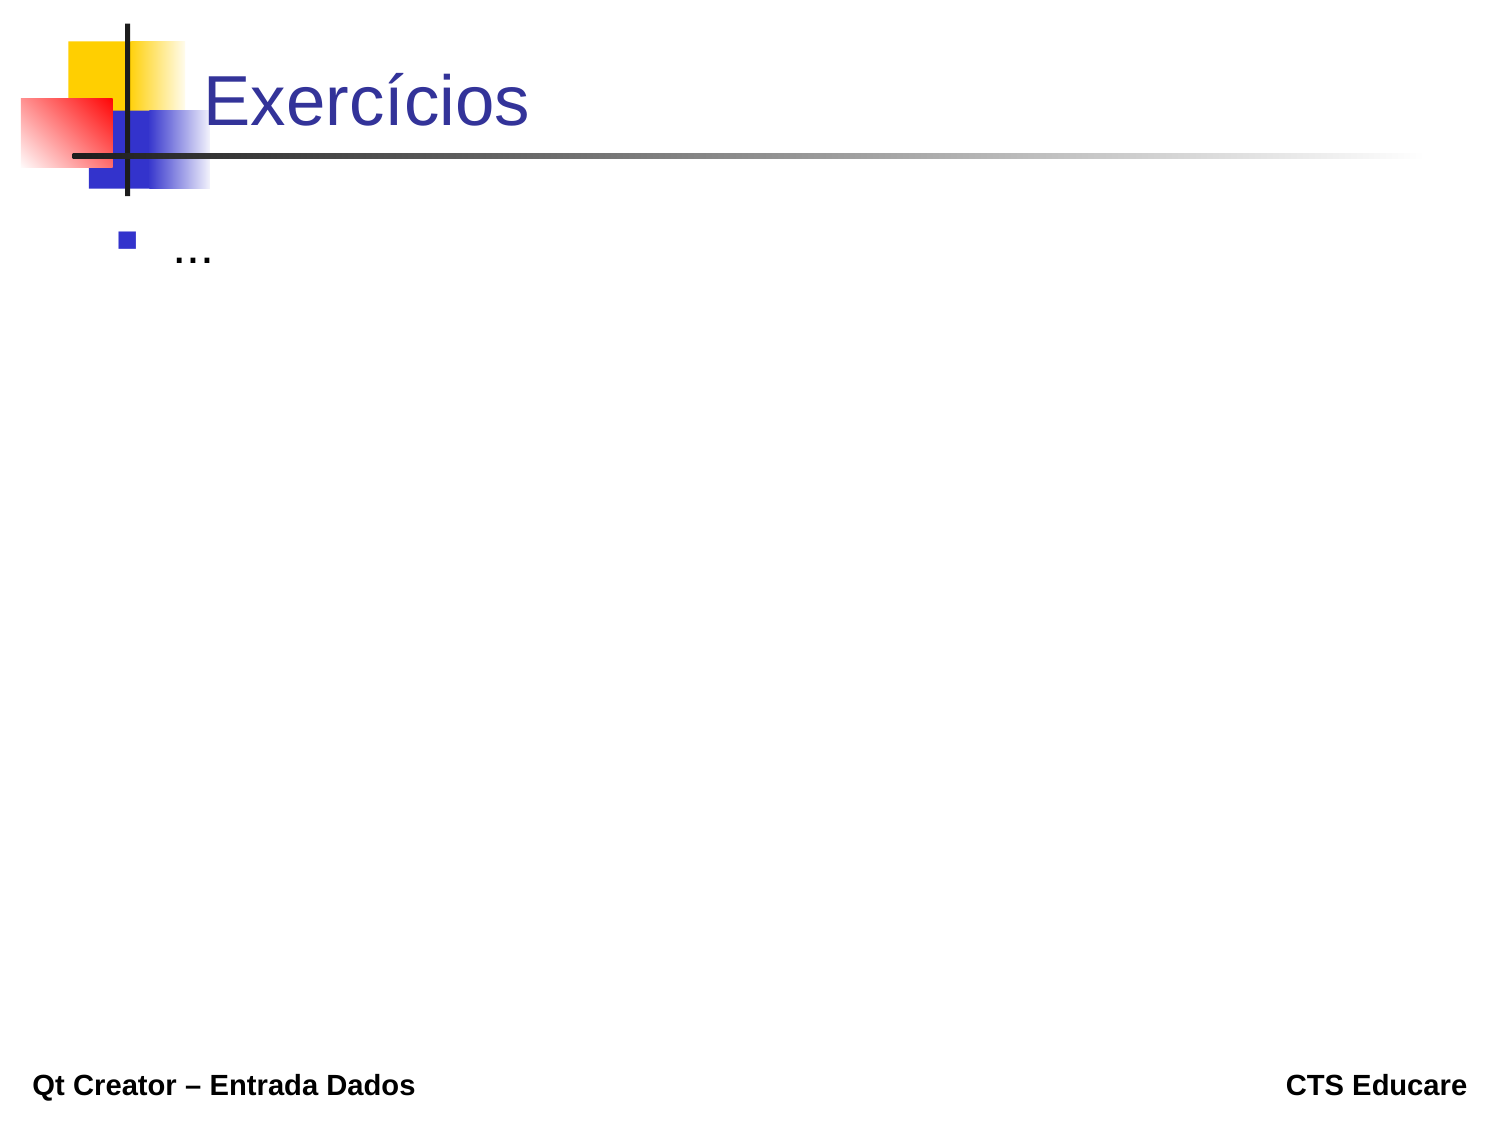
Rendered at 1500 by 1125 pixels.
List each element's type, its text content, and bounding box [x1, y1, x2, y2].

list ... [100, 206, 1447, 1024]
title Exercícios [188, 46, 1468, 149]
